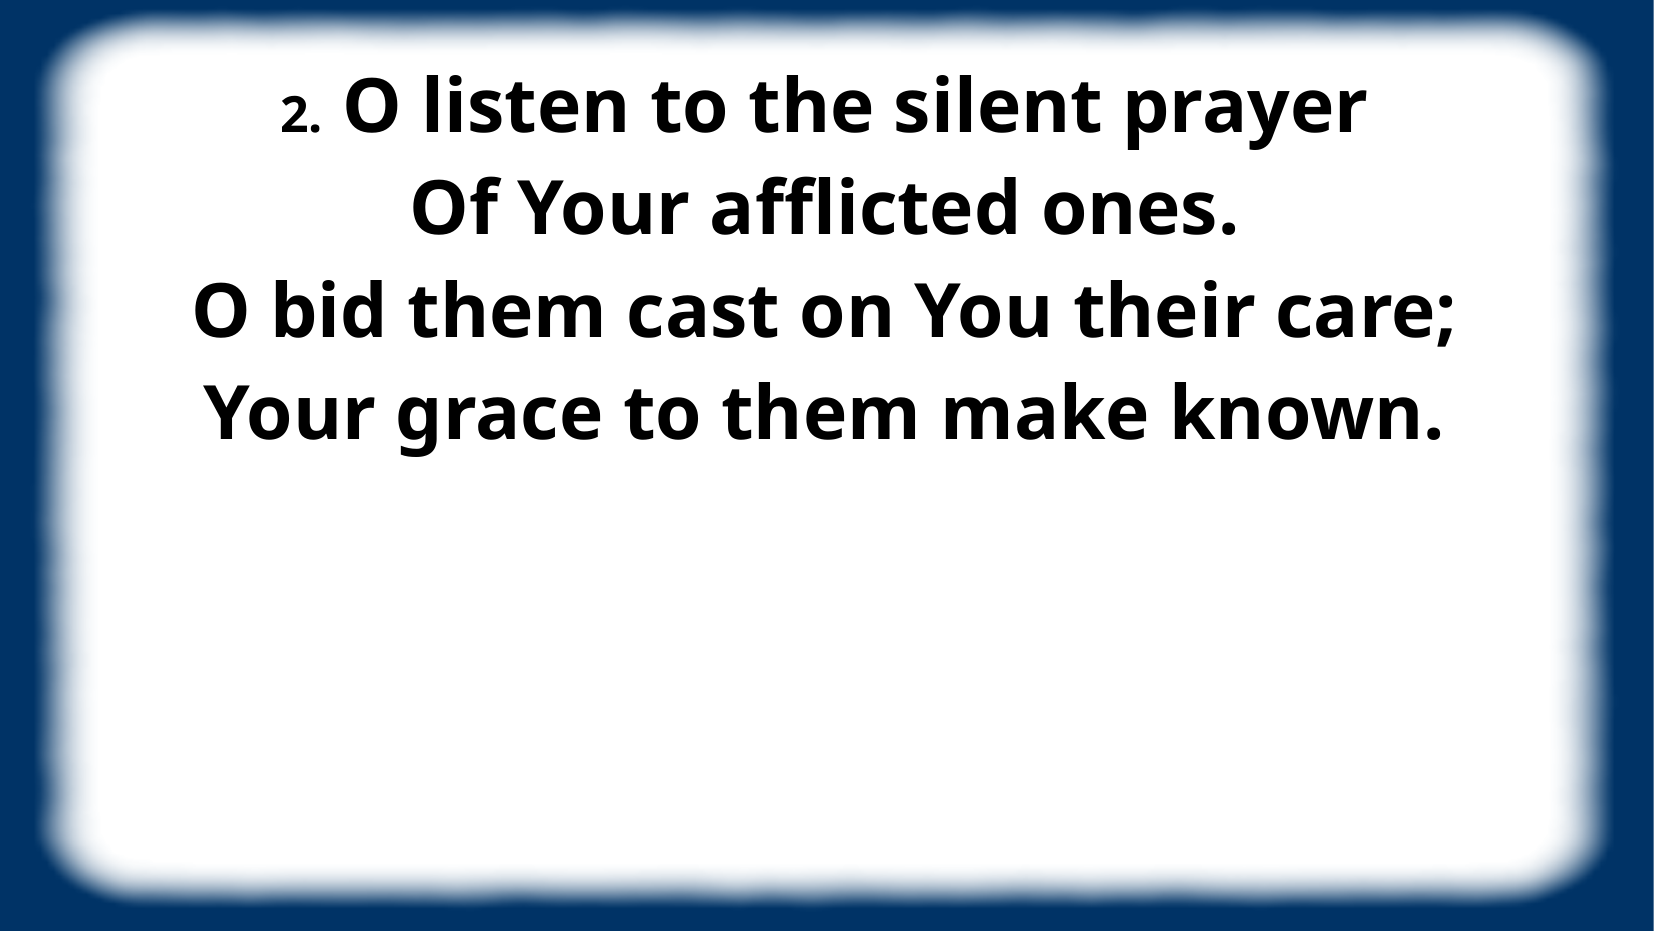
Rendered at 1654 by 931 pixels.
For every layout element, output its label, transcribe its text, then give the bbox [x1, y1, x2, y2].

text_box 2. O listen to the silent prayer Of Your afflicted ones. O bid them cast on You their care; Your grace to them make known. [90, 45, 1561, 460]
picture [0, 0, 1654, 931]
